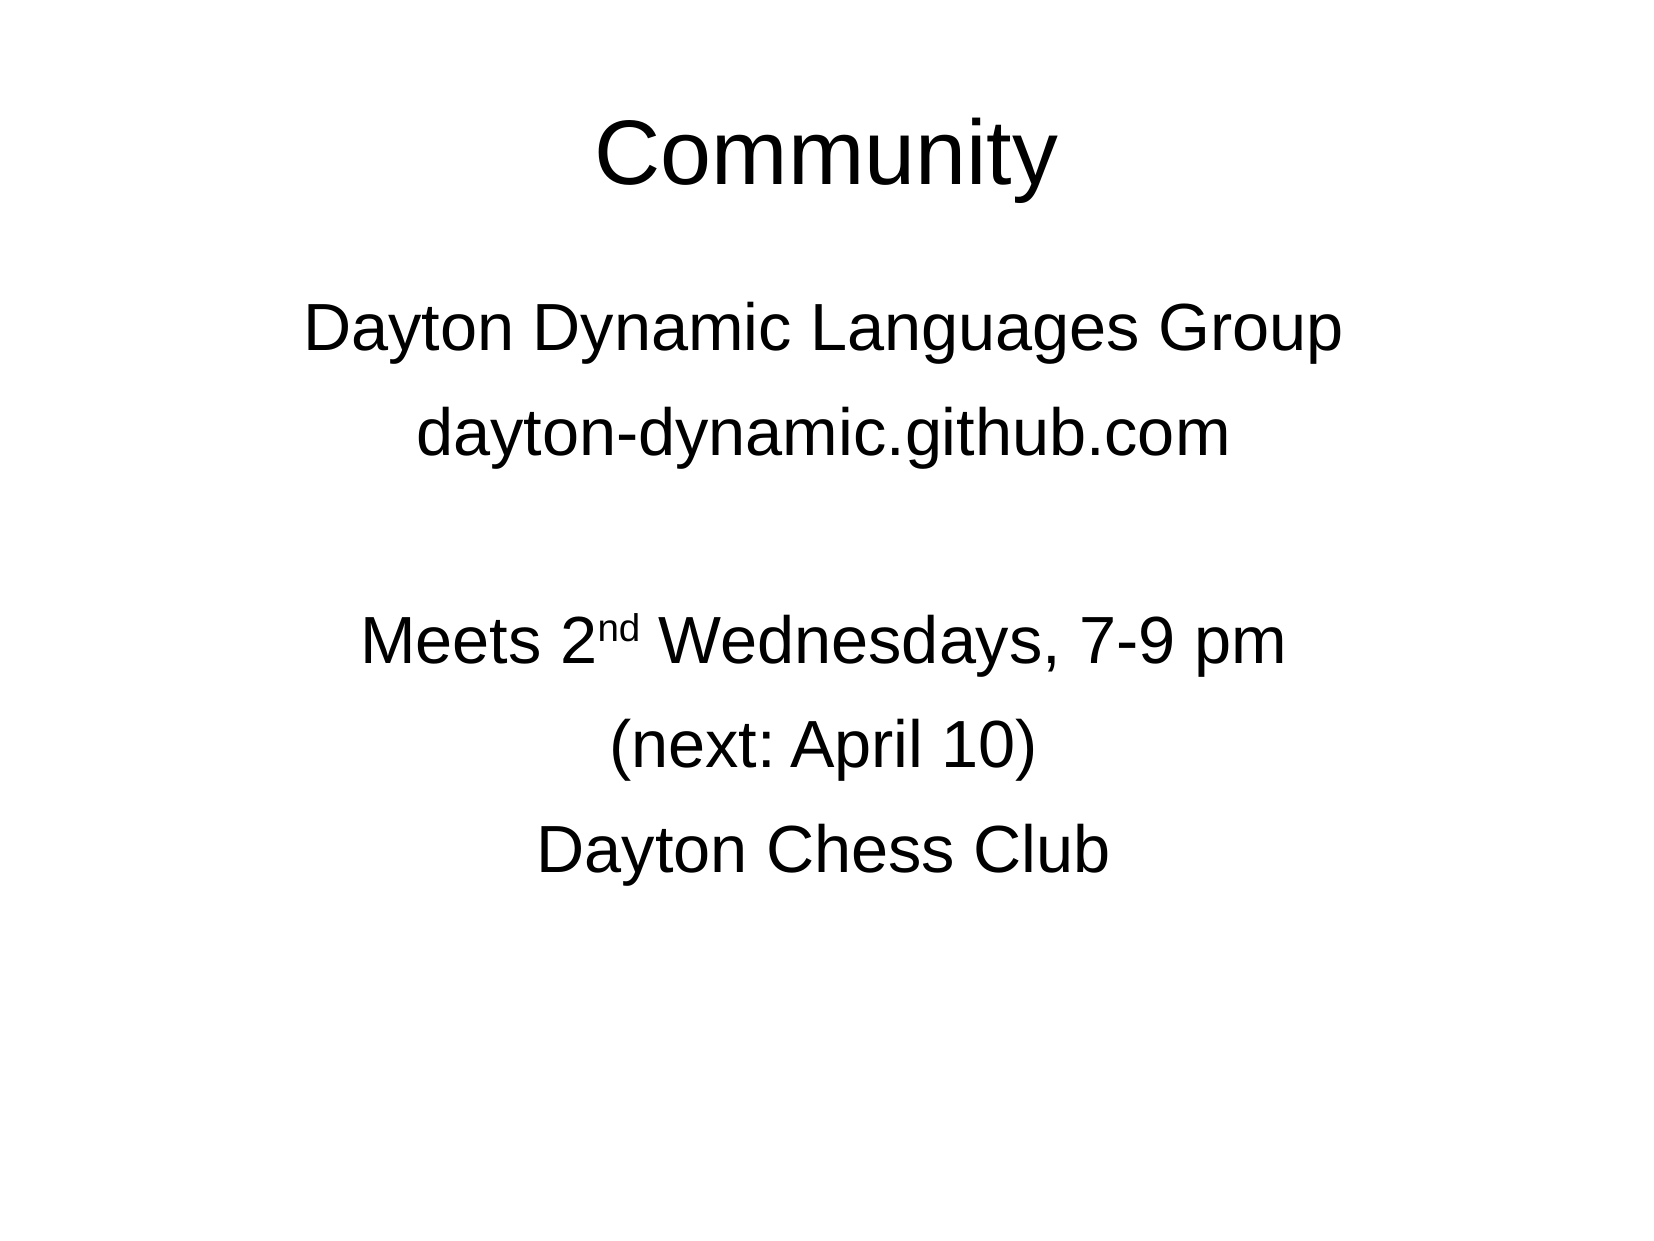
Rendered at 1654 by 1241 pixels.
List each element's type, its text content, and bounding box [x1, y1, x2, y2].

title Community [82, 49, 1571, 257]
list Dayton Dynamic Languages Group dayton-dynamic.github.com Meets 2nd Wednesdays, 7-9 pm (next: April 10) Dayton Chess Club [0, 290, 1621, 1010]
